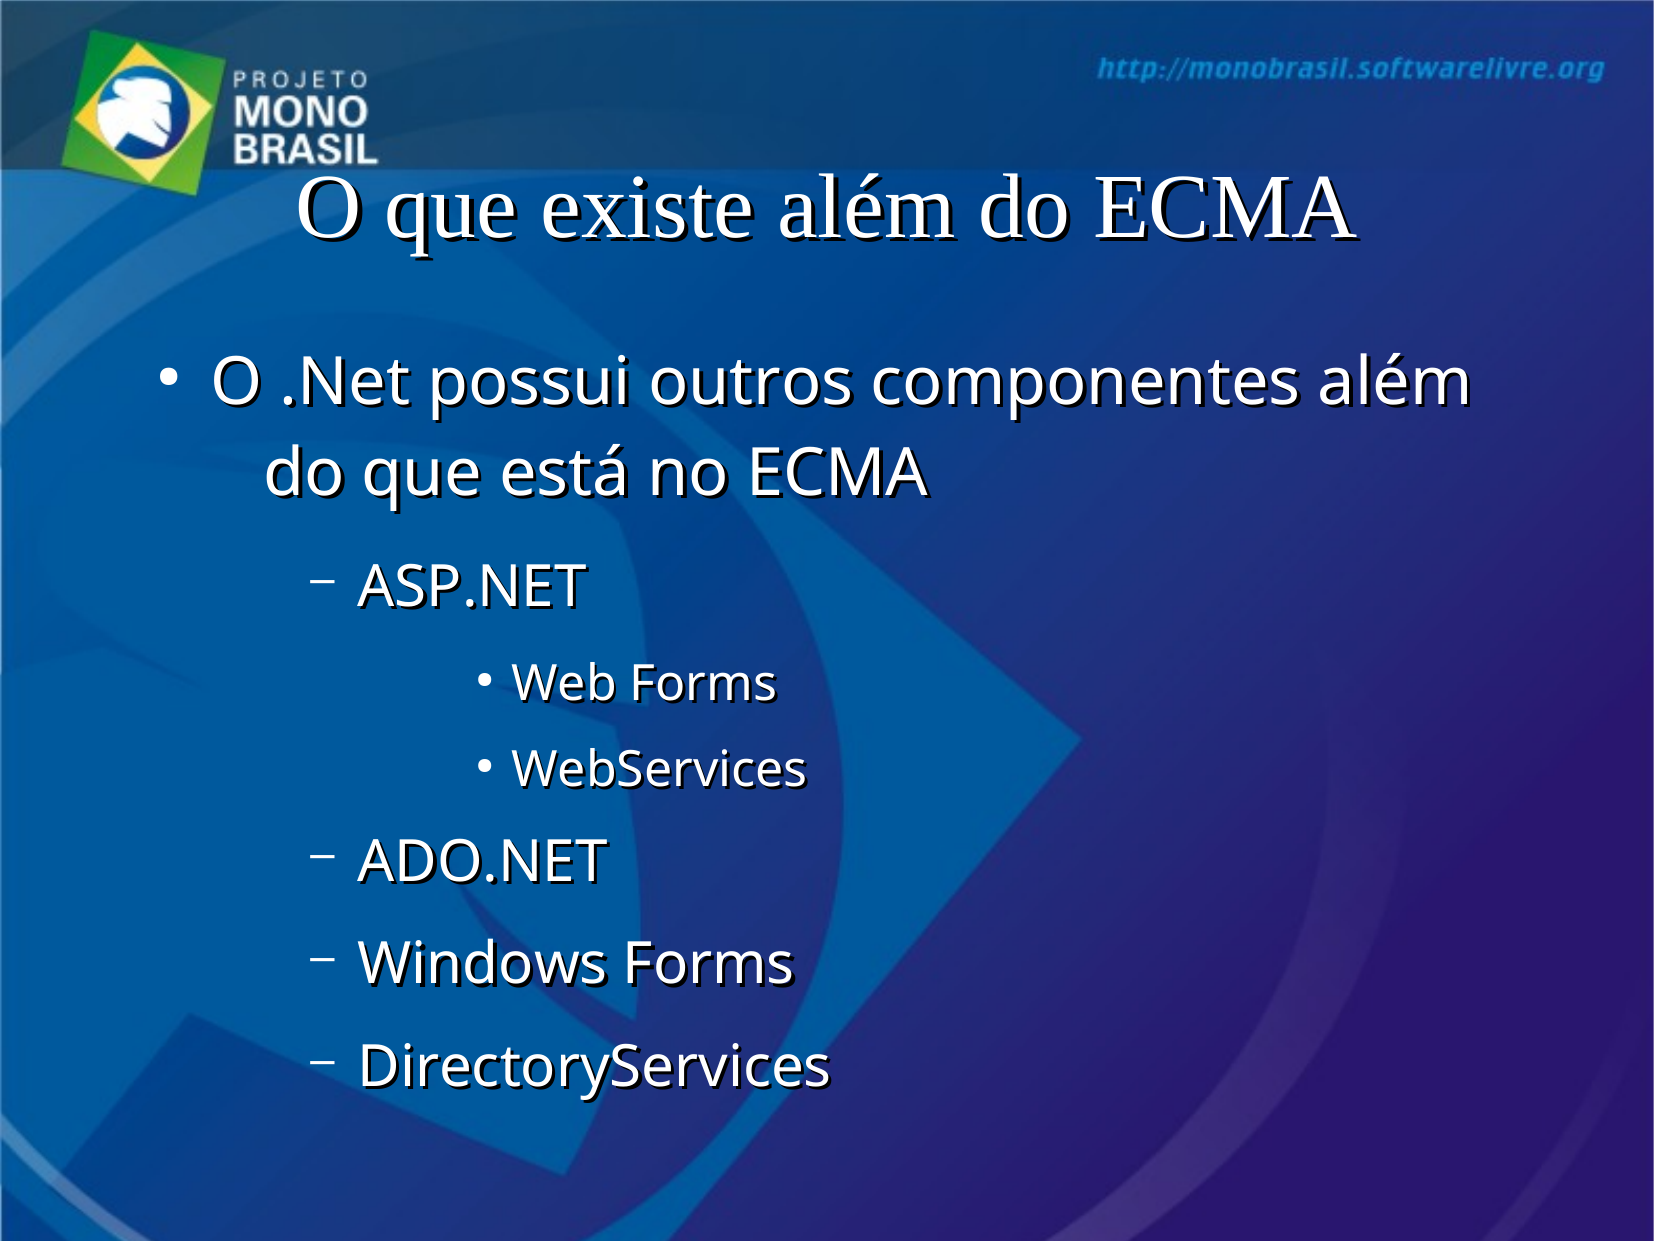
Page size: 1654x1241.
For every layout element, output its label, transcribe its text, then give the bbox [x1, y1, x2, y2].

list O .Net possui outros componentes além do que está no ECMA ASP.NET Web Forms WebServices ADO.NET Windows Forms DirectoryServices [121, 332, 1534, 1115]
picture [0, 0, 1654, 1241]
title O que existe além do ECMA [121, 102, 1534, 311]
